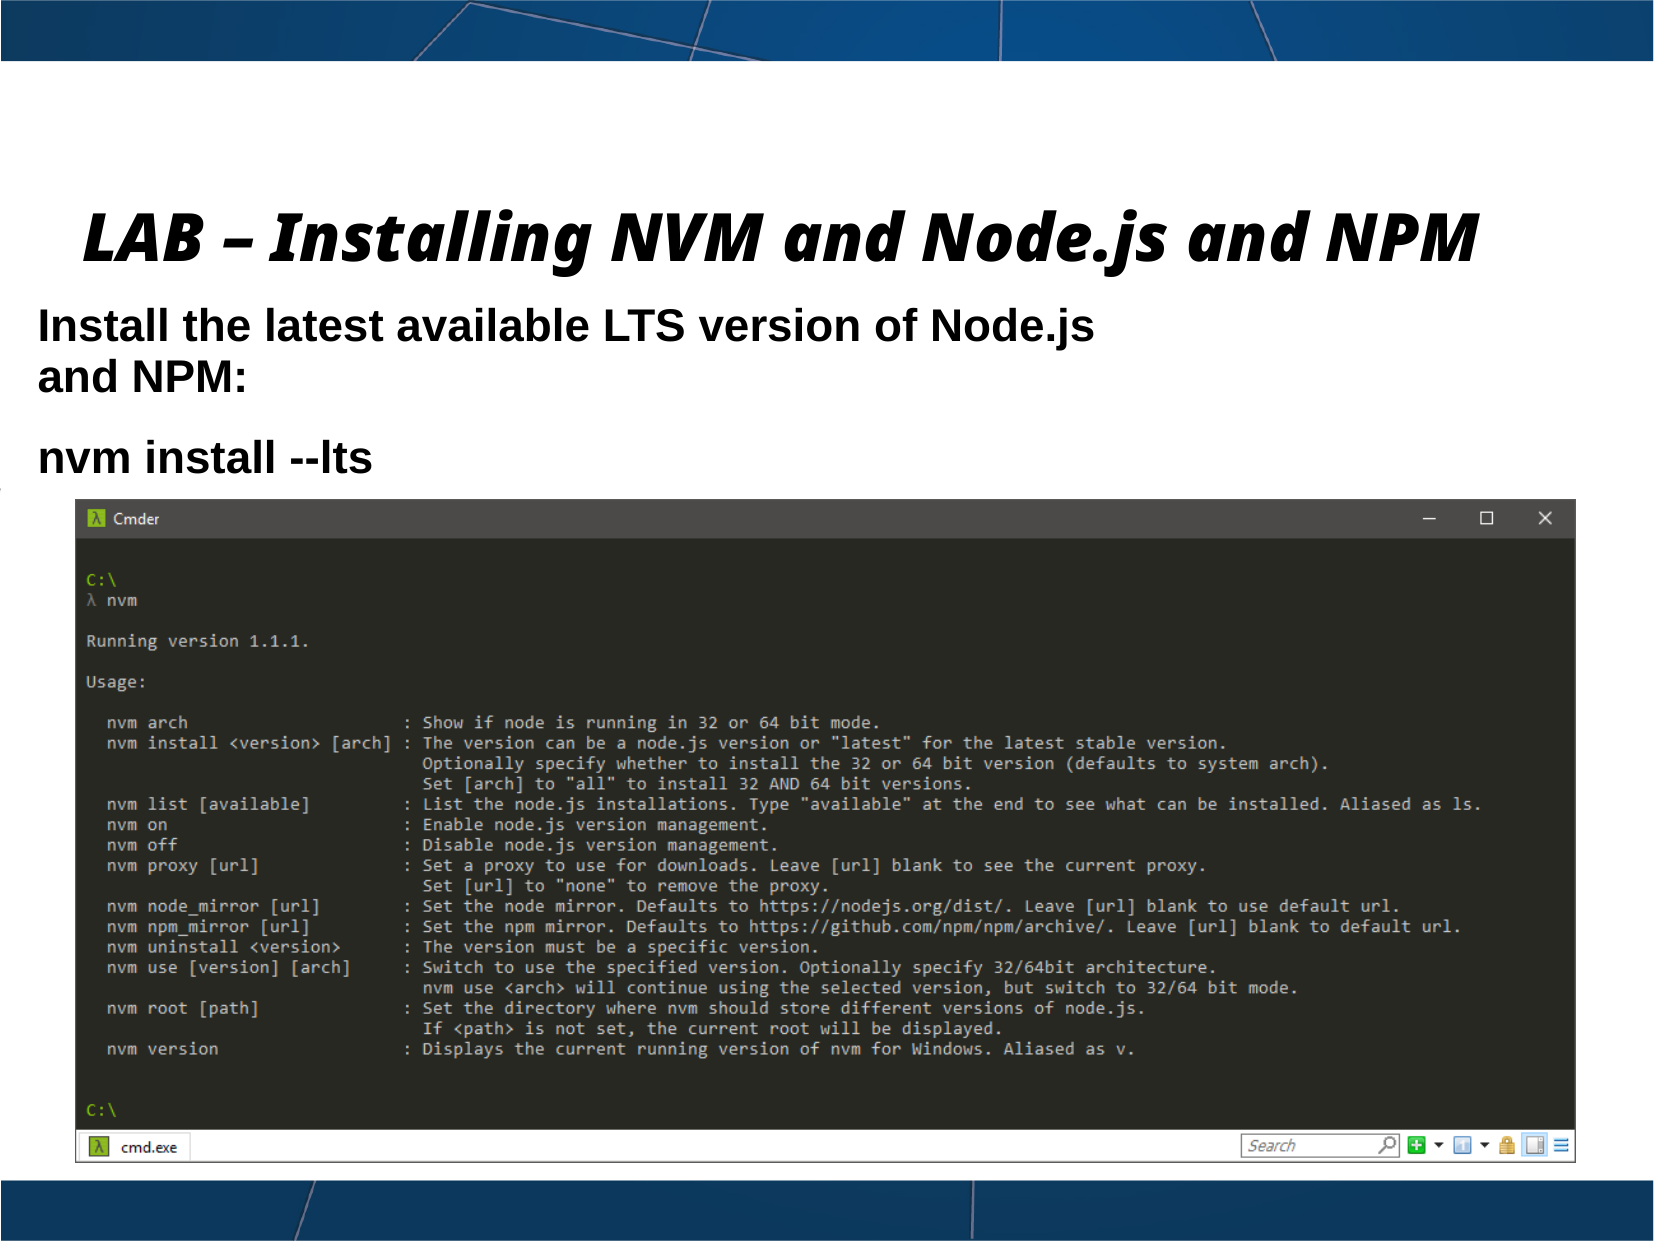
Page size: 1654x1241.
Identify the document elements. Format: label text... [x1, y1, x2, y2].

title LAB – Installing NVM and Node.js and NPM [82, 139, 1571, 300]
picture [0, 0, 1654, 1241]
list Install the latest available LTS version of Node.js and NPM: nvm install --lts [37, 300, 1576, 1093]
